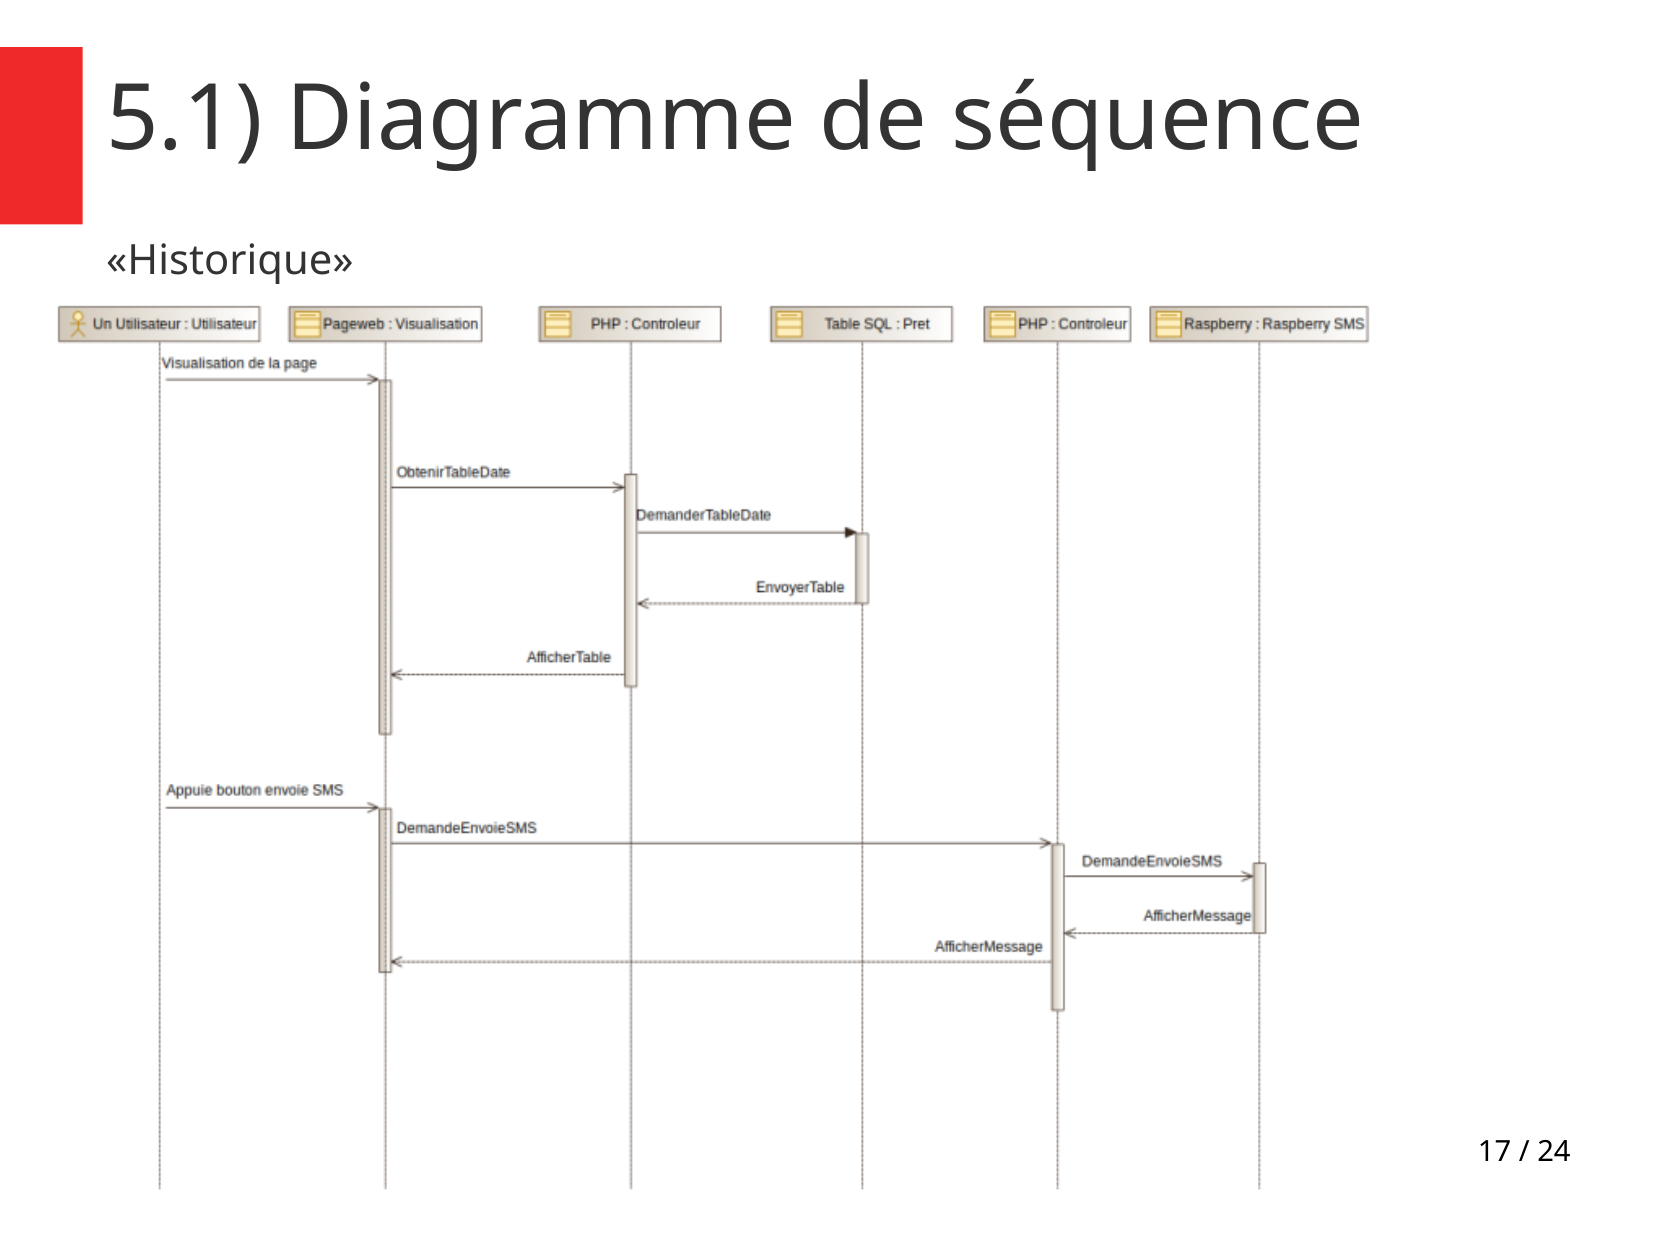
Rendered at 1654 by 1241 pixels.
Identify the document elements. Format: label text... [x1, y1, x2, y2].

title 5.1) Diagramme de séquence «Historique» [106, 69, 1619, 284]
picture [47, 295, 1379, 1201]
